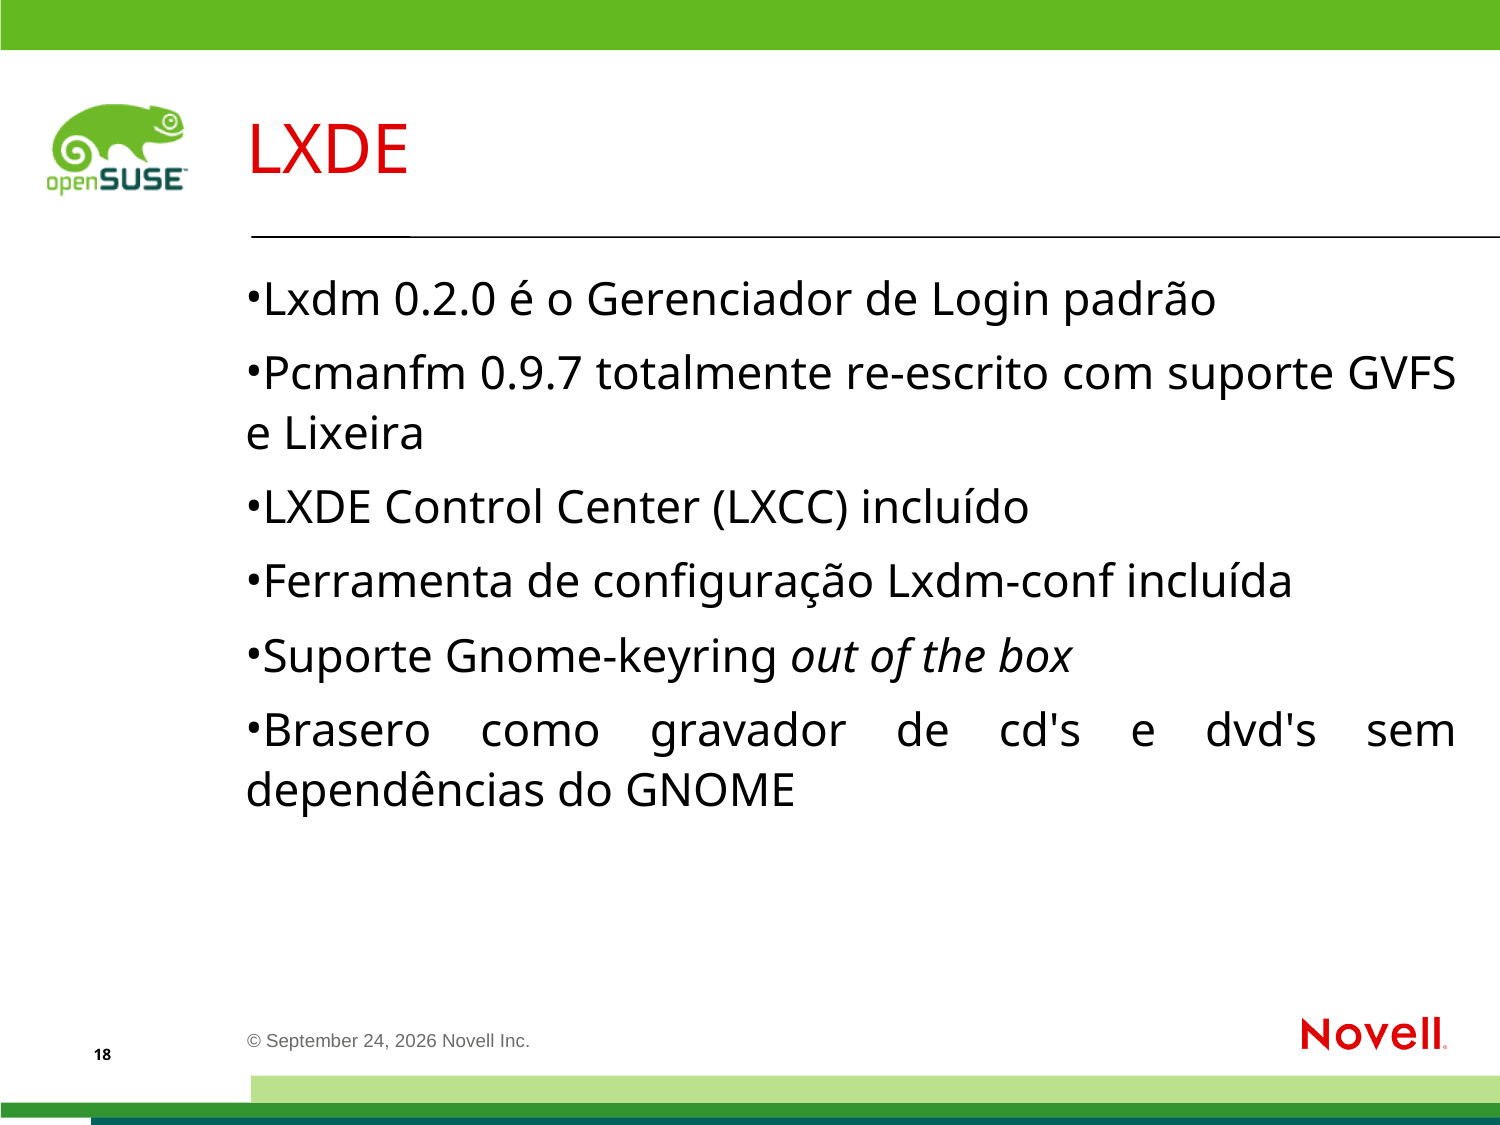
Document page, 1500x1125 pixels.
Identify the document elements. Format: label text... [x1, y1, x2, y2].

picture [1295, 1011, 1453, 1056]
title LXDE [246, 68, 1409, 231]
picture [47, 104, 188, 197]
list Lxdm 0.2.0 é o Gerenciador de Login padrão Pcmanfm 0.9.7 totalmente re-escrito com suporte GVFS e Lixeira LXDE Control Center (LXCC) incluído Ferramenta de configuração Lxdm-conf incluída Suporte Gnome-keyring out of the box Brasero como gravador de cd's e dvd's sem dependências do GNOME [245, 267, 1458, 1010]
